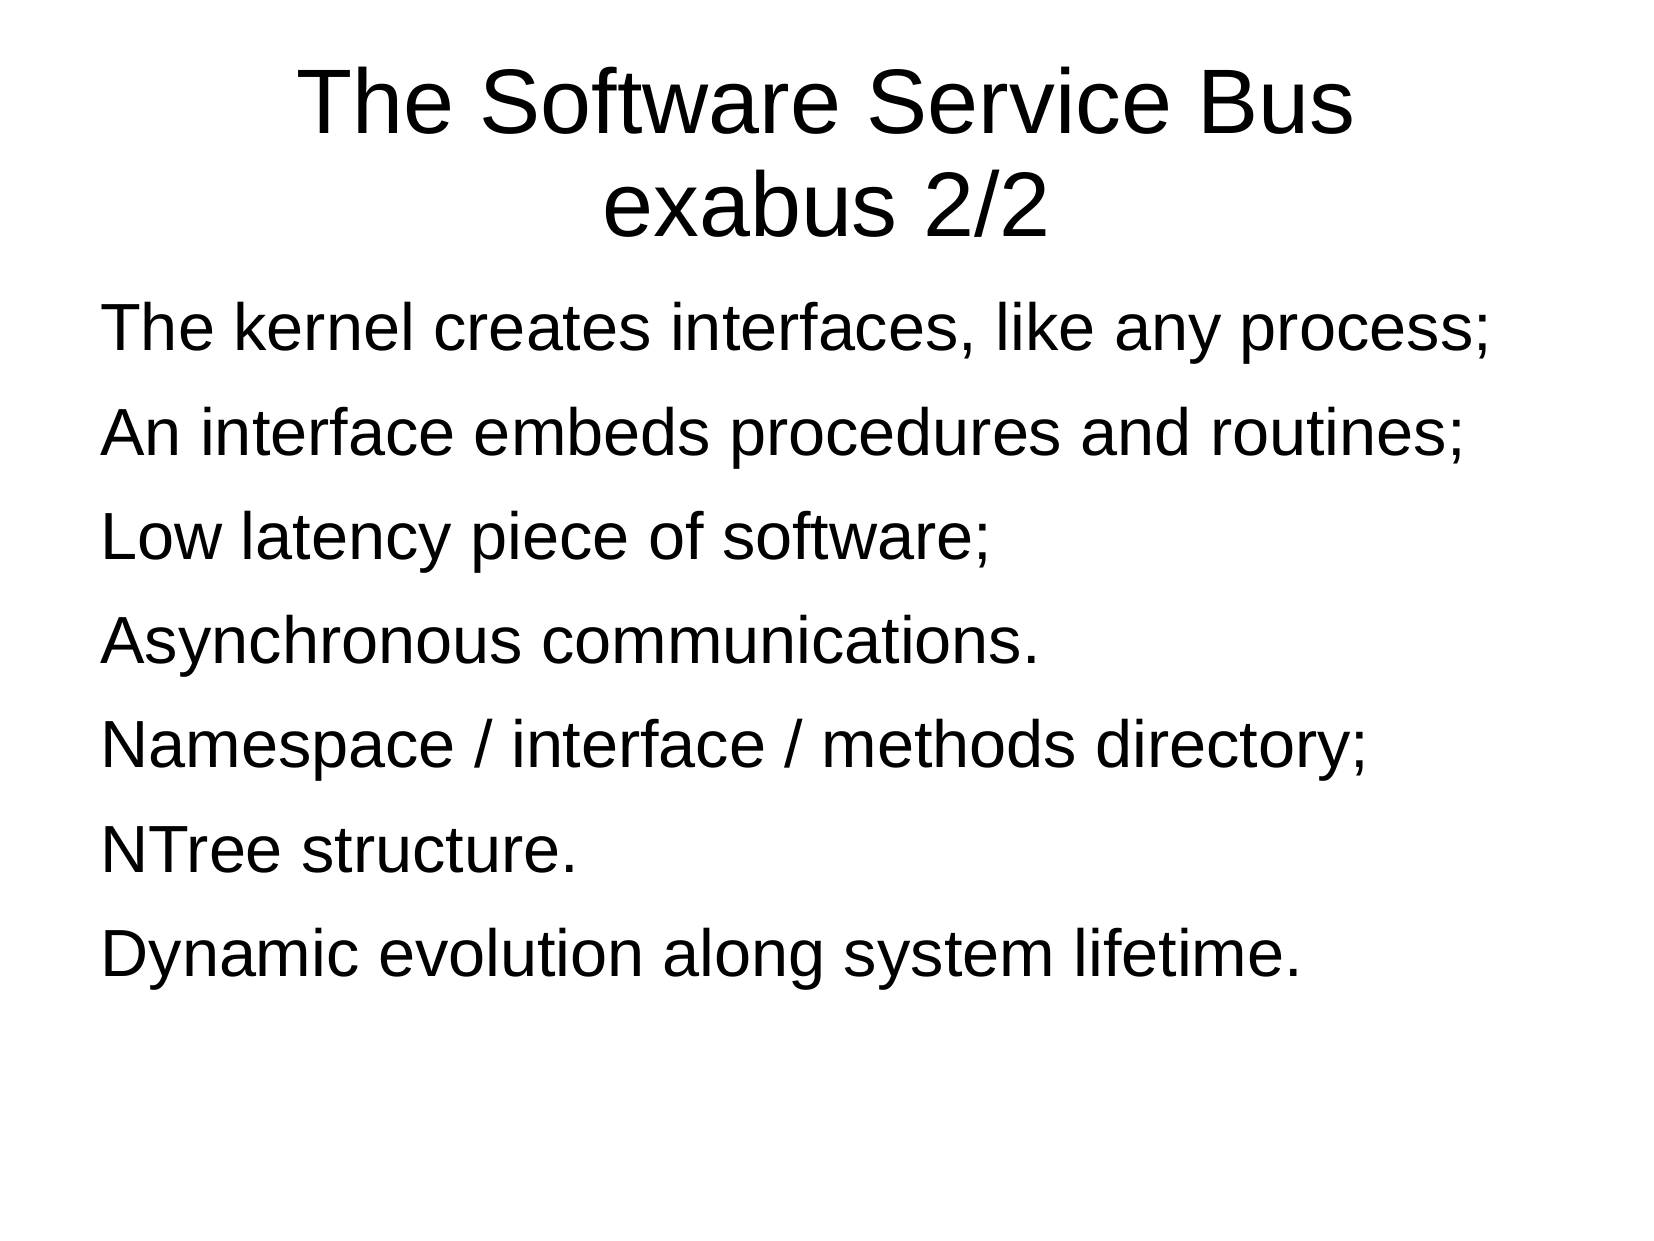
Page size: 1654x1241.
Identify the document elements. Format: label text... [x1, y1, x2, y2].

title The Software Service Bus exabus 2/2 [82, 50, 1571, 256]
list The kernel creates interfaces, like any process; An interface embeds procedures and routines; Low latency piece of software; Asynchronous communications. Namespace / interface / methods directory; NTree structure. Dynamic evolution along system lifetime. [82, 290, 1571, 1094]
